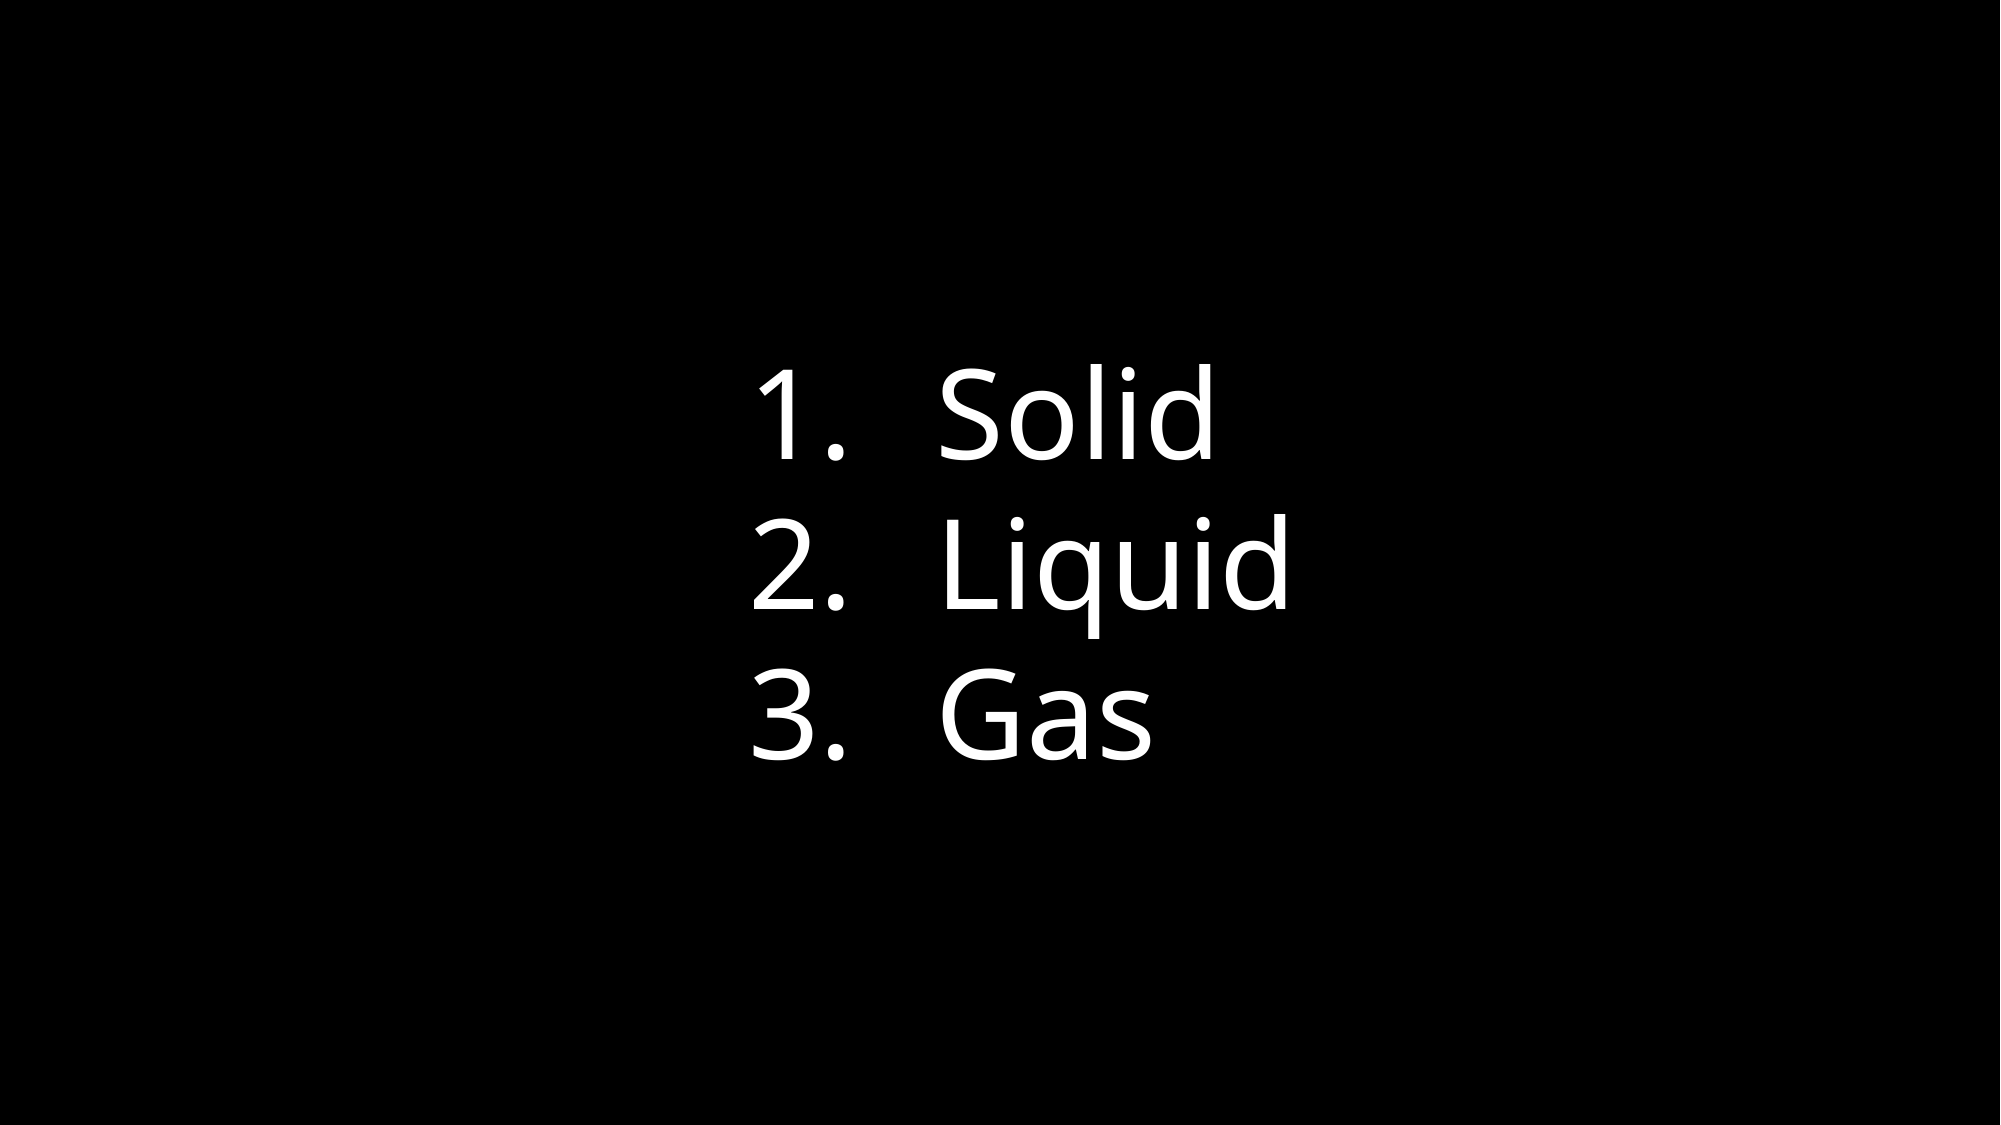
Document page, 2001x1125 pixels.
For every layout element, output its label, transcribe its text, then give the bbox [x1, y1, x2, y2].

text_box Solid Liquid Gas [733, 450, 1838, 669]
